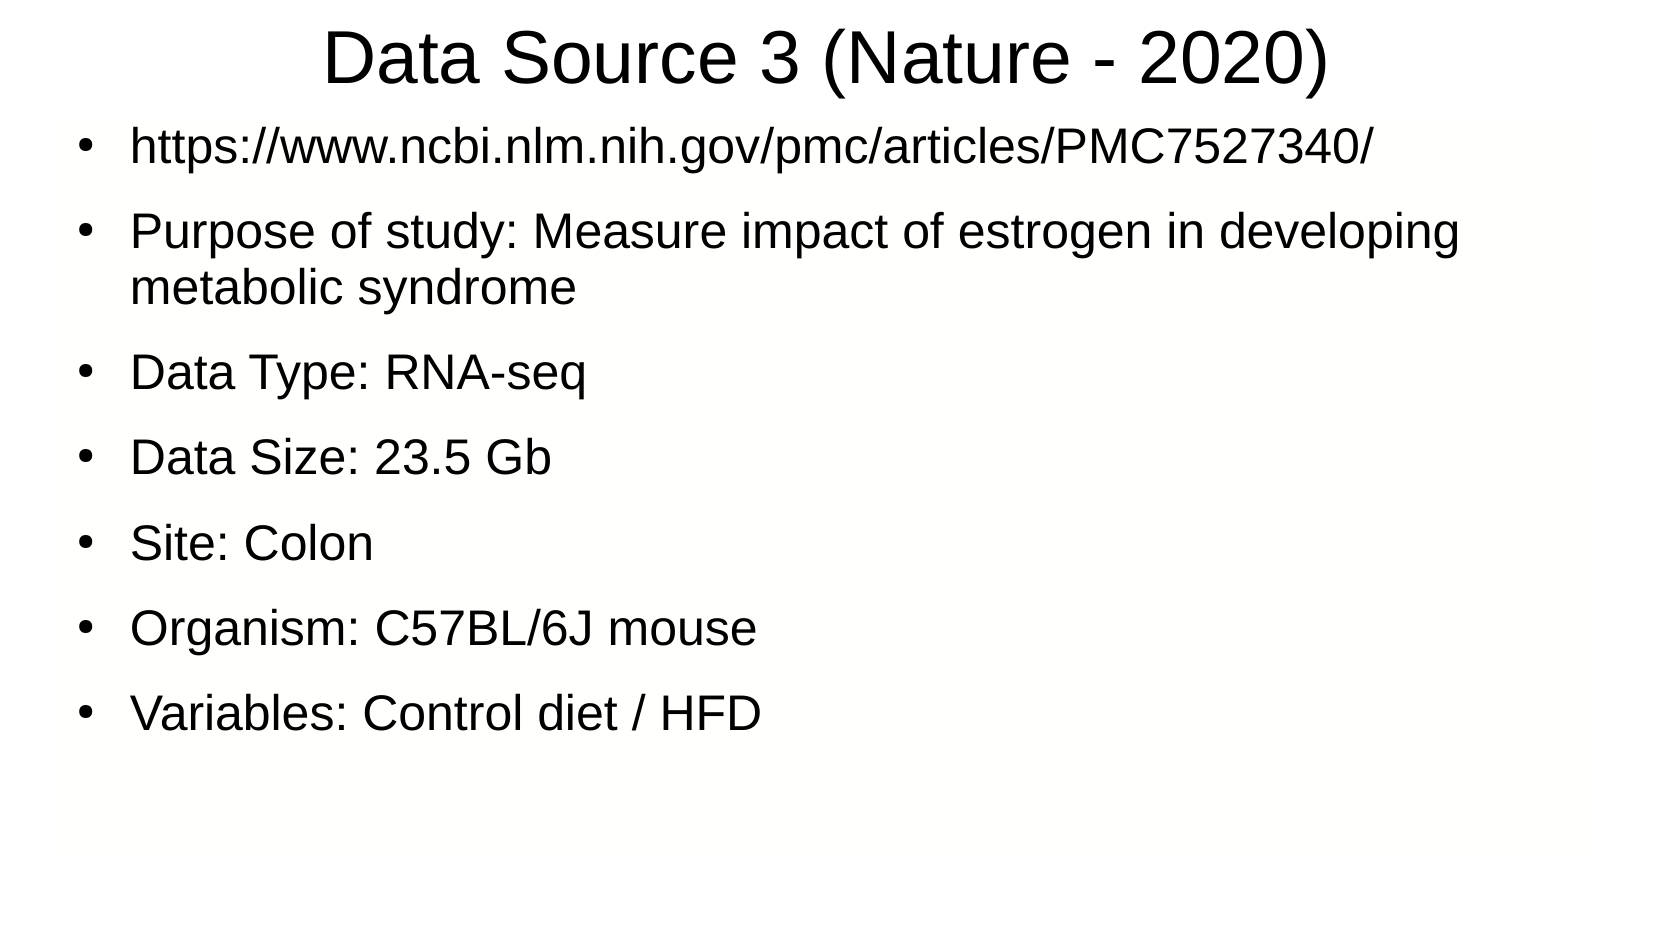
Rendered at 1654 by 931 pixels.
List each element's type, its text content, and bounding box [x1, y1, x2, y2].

title Data Source 3 (Nature - 2020) [82, 15, 1571, 100]
list https://www.ncbi.nlm.nih.gov/pmc/articles/PMC7527340/ Purpose of study: Measure impact of estrogen in developing metabolic syndrome Data Type: RNA-seq Data Size: 23.5 Gb Site: Colon Organism: C57BL/6J mouse Variables: Control diet / HFD [59, 118, 1595, 857]
